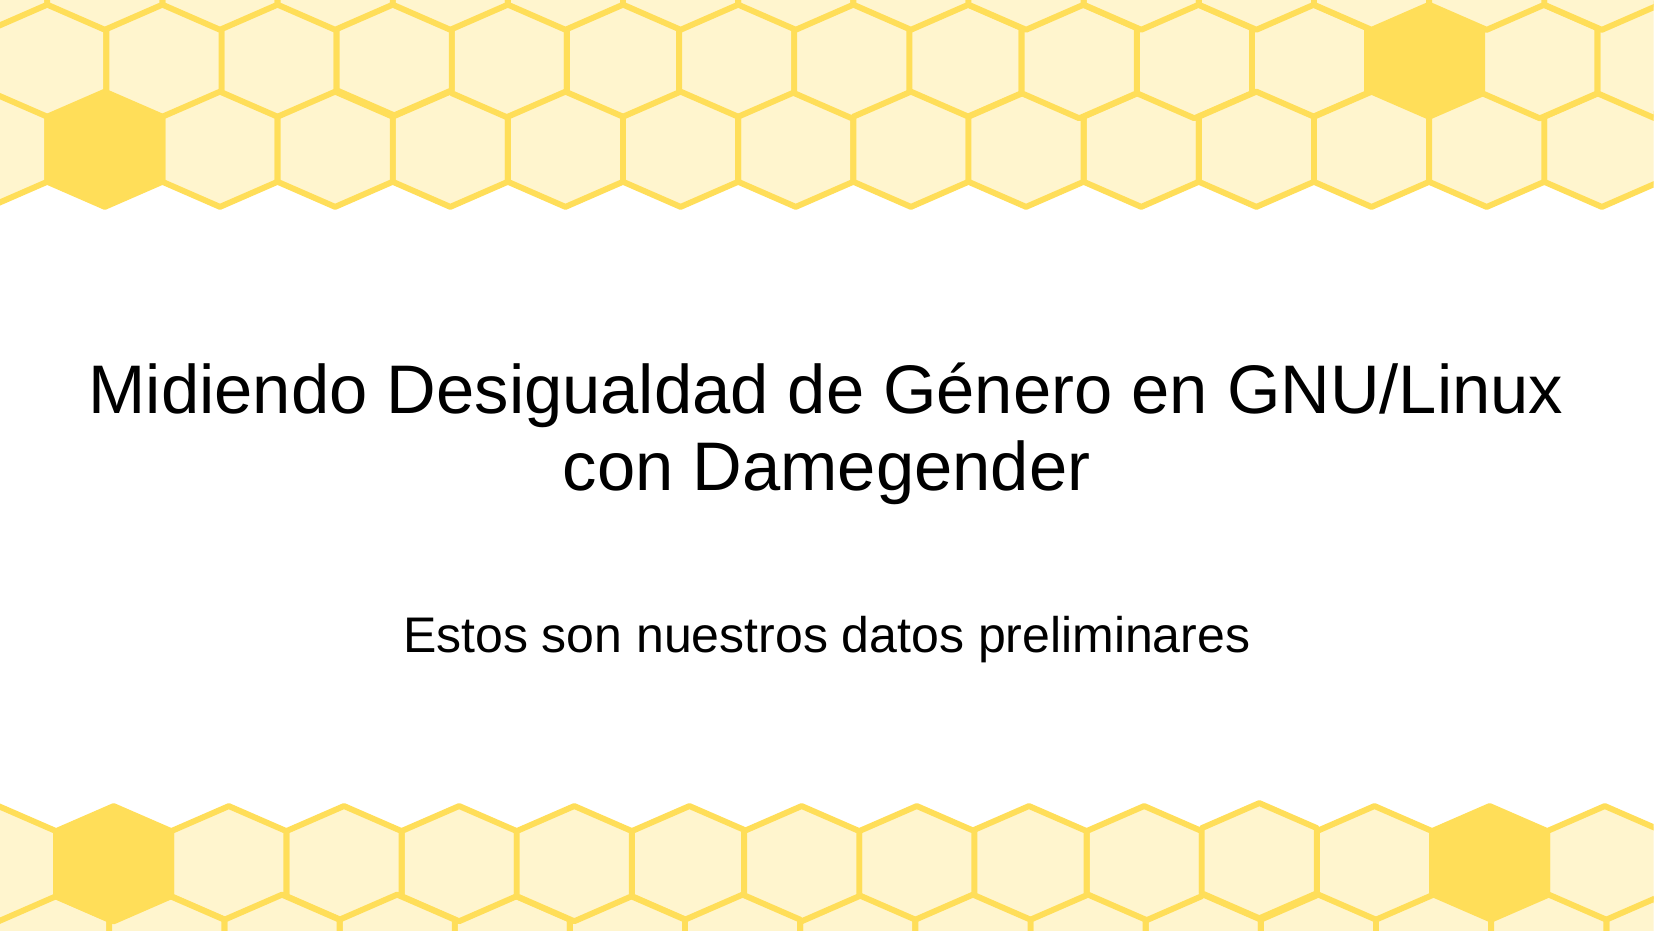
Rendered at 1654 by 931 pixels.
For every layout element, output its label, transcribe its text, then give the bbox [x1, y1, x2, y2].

subtitle Estos son nuestros datos preliminares [88, 561, 1565, 709]
title Midiendo Desigualdad de Género en GNU/Linux con Damegender [88, 324, 1565, 532]
